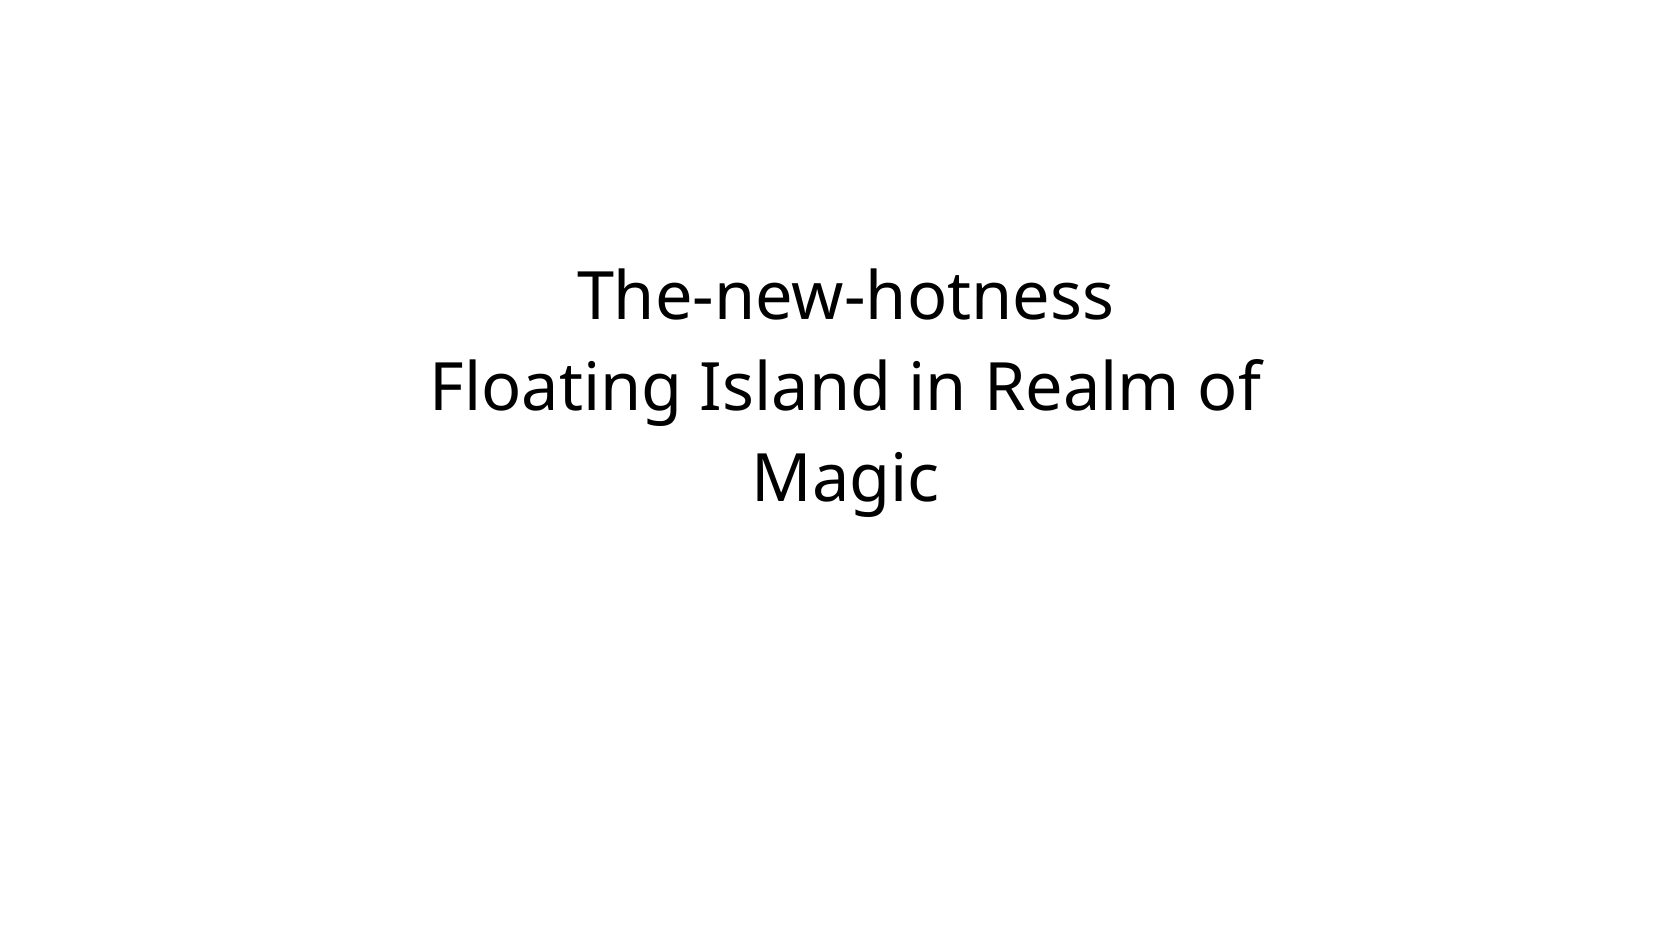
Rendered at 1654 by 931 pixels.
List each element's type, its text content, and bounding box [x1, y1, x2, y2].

subtitle The-new-hotness Floating Island in Realm of Magic [101, 24, 1591, 745]
